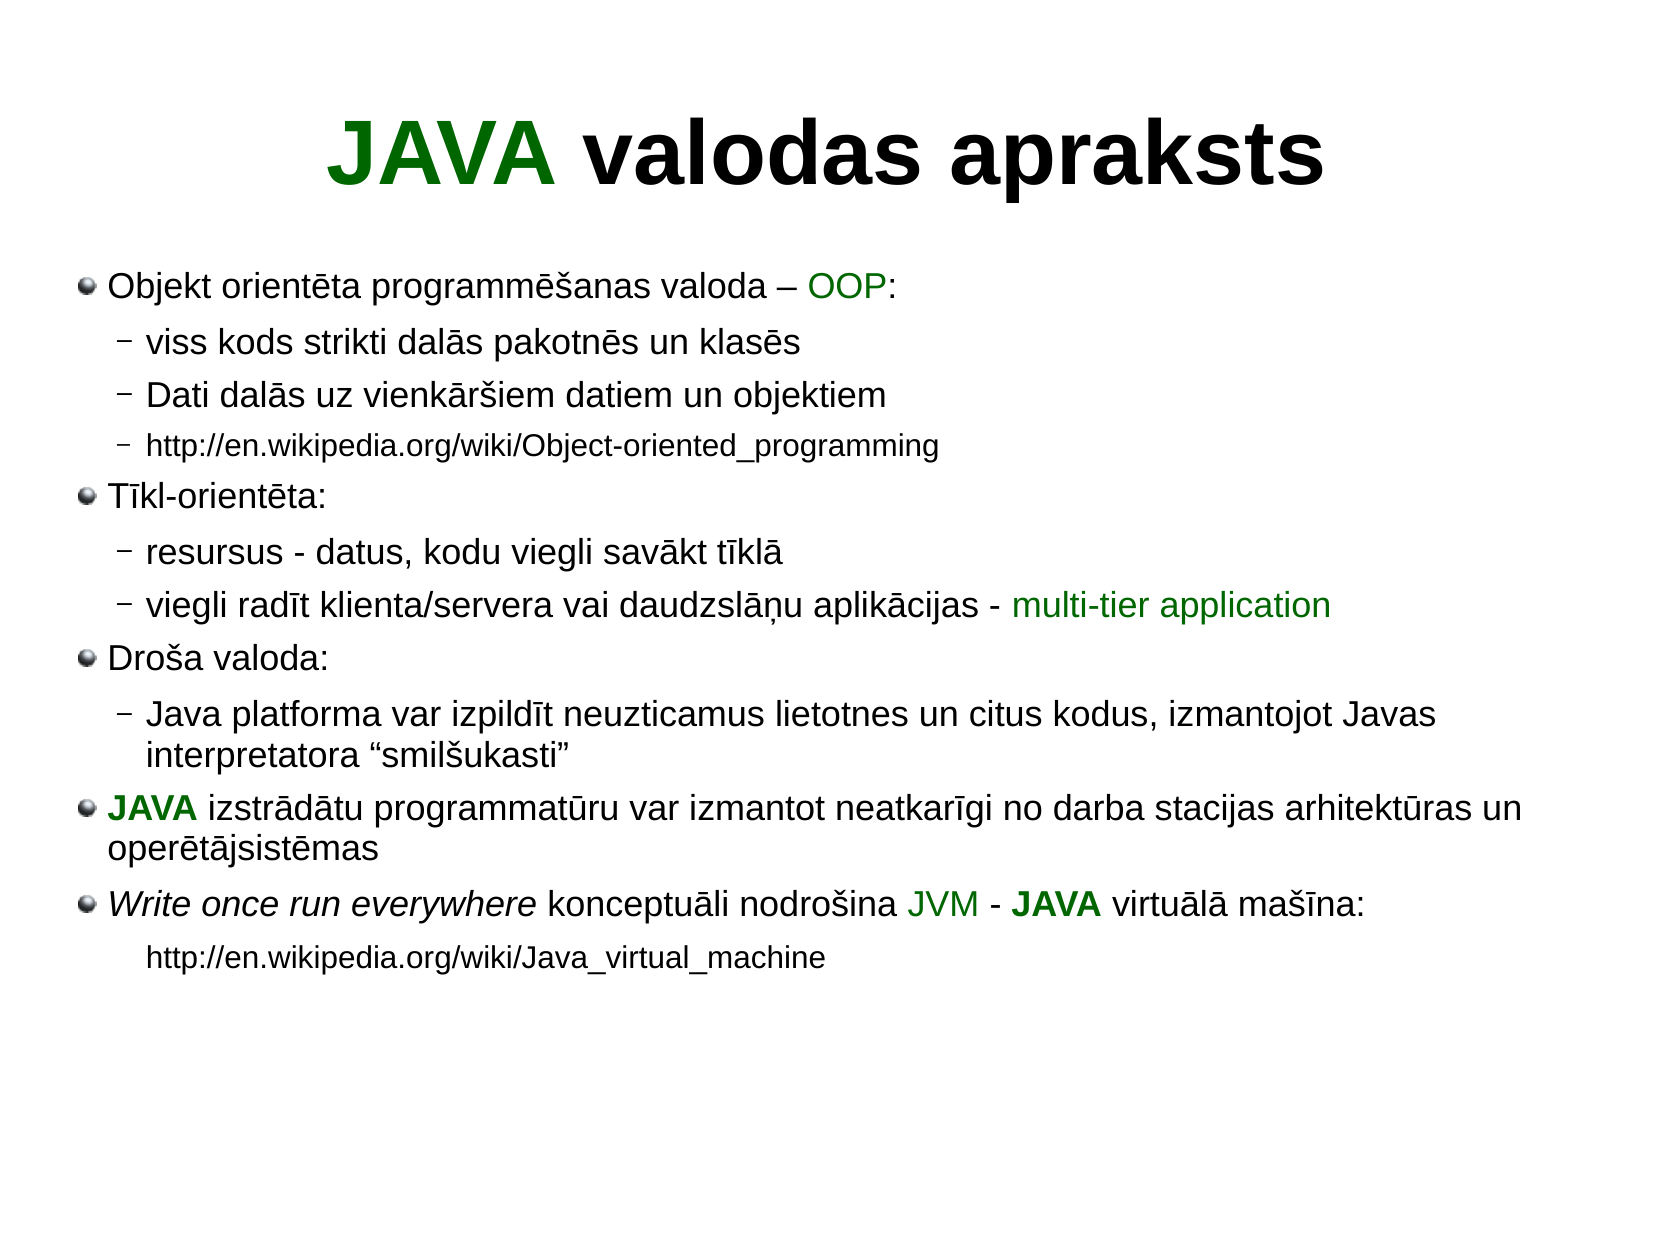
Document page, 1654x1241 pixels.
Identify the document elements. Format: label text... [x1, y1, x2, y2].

list Objekt orientēta programmēšanas valoda – OOP: viss kods strikti dalās pakotnēs un klasēs Dati dalās uz vienkāršiem datiem un objektiem http://en.wikipedia.org/wiki/Object-oriented_programming Tīkl-orientēta: resursus - datus, kodu viegli savākt tīklā viegli radīt klienta/servera vai daudzslāņu aplikācijas - multi-tier application Droša valoda: Java platforma var izpildīt neuzticamus lietotnes un citus kodus, izmantojot Javas interpretatora “smilšukasti” JAVA izstrādātu programmatūru var izmantot neatkarīgi no darba stacijas arhitektūras un operētājsistēmas Write once run everywhere konceptuāli nodrošina JVM - JAVA virtuālā mašīna: http://en.wikipedia.org/wiki/Java_virtual_machine [69, 265, 1525, 985]
title JAVA valodas apraksts [82, 49, 1571, 257]
